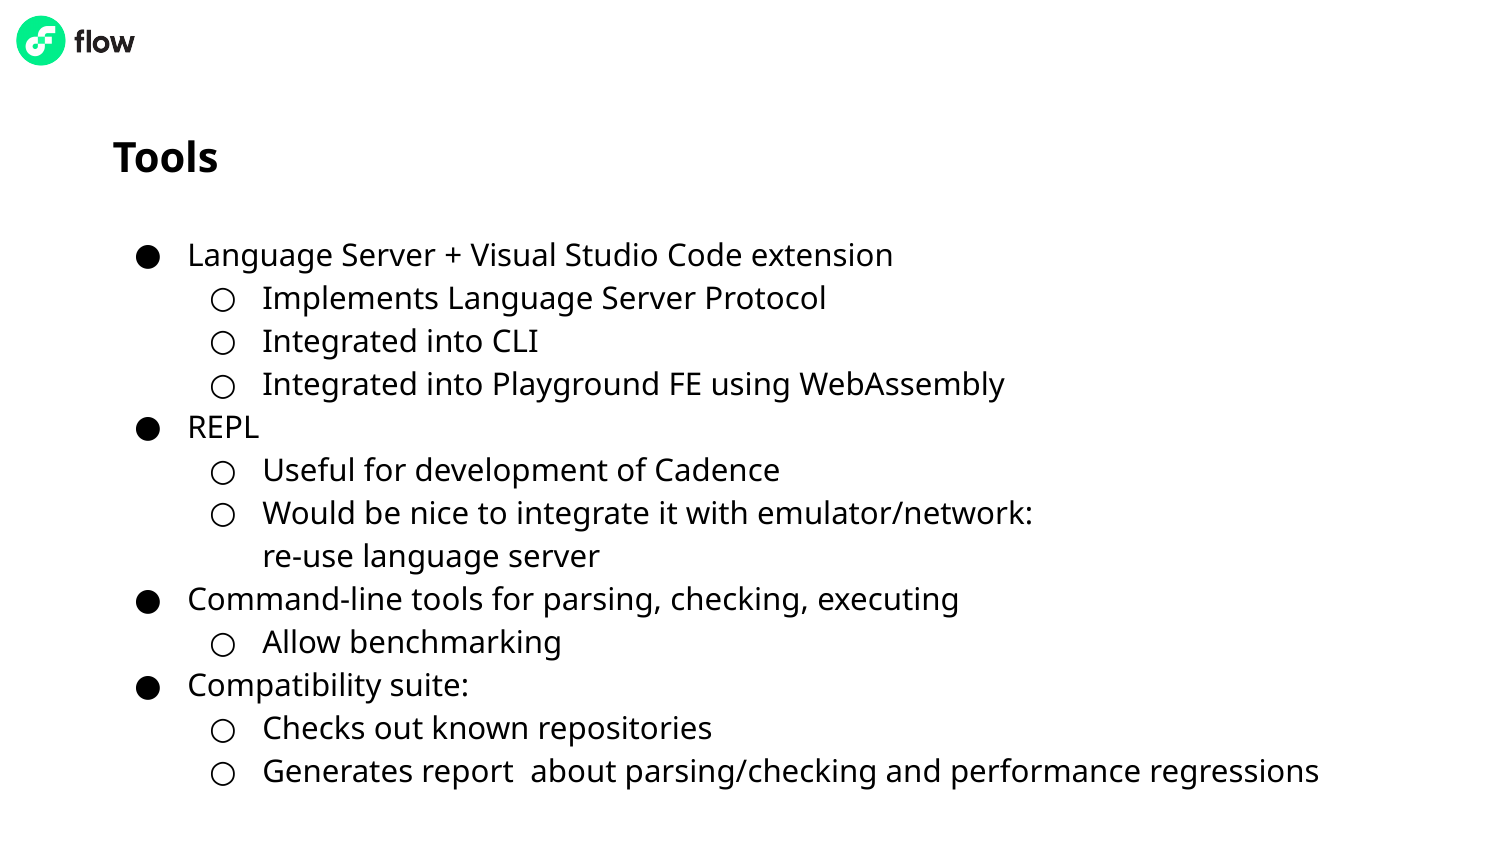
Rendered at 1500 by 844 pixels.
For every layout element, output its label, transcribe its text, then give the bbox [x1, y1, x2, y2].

picture [14, 14, 137, 67]
text_box Language Server + Visual Studio Code extension Implements Language Server Protocol Integrated into CLI Integrated into Playground FE using WebAssembly REPL Useful for development of Cadence Would be nice to integrate it with emulator/network: re-use language server Command-line tools for parsing, checking, executing Allow benchmarking Compatibility suite: Checks out known repositories Generates report about parsing/checking and performance regressions [97, 214, 1409, 823]
text_box Tools [97, 115, 820, 197]
